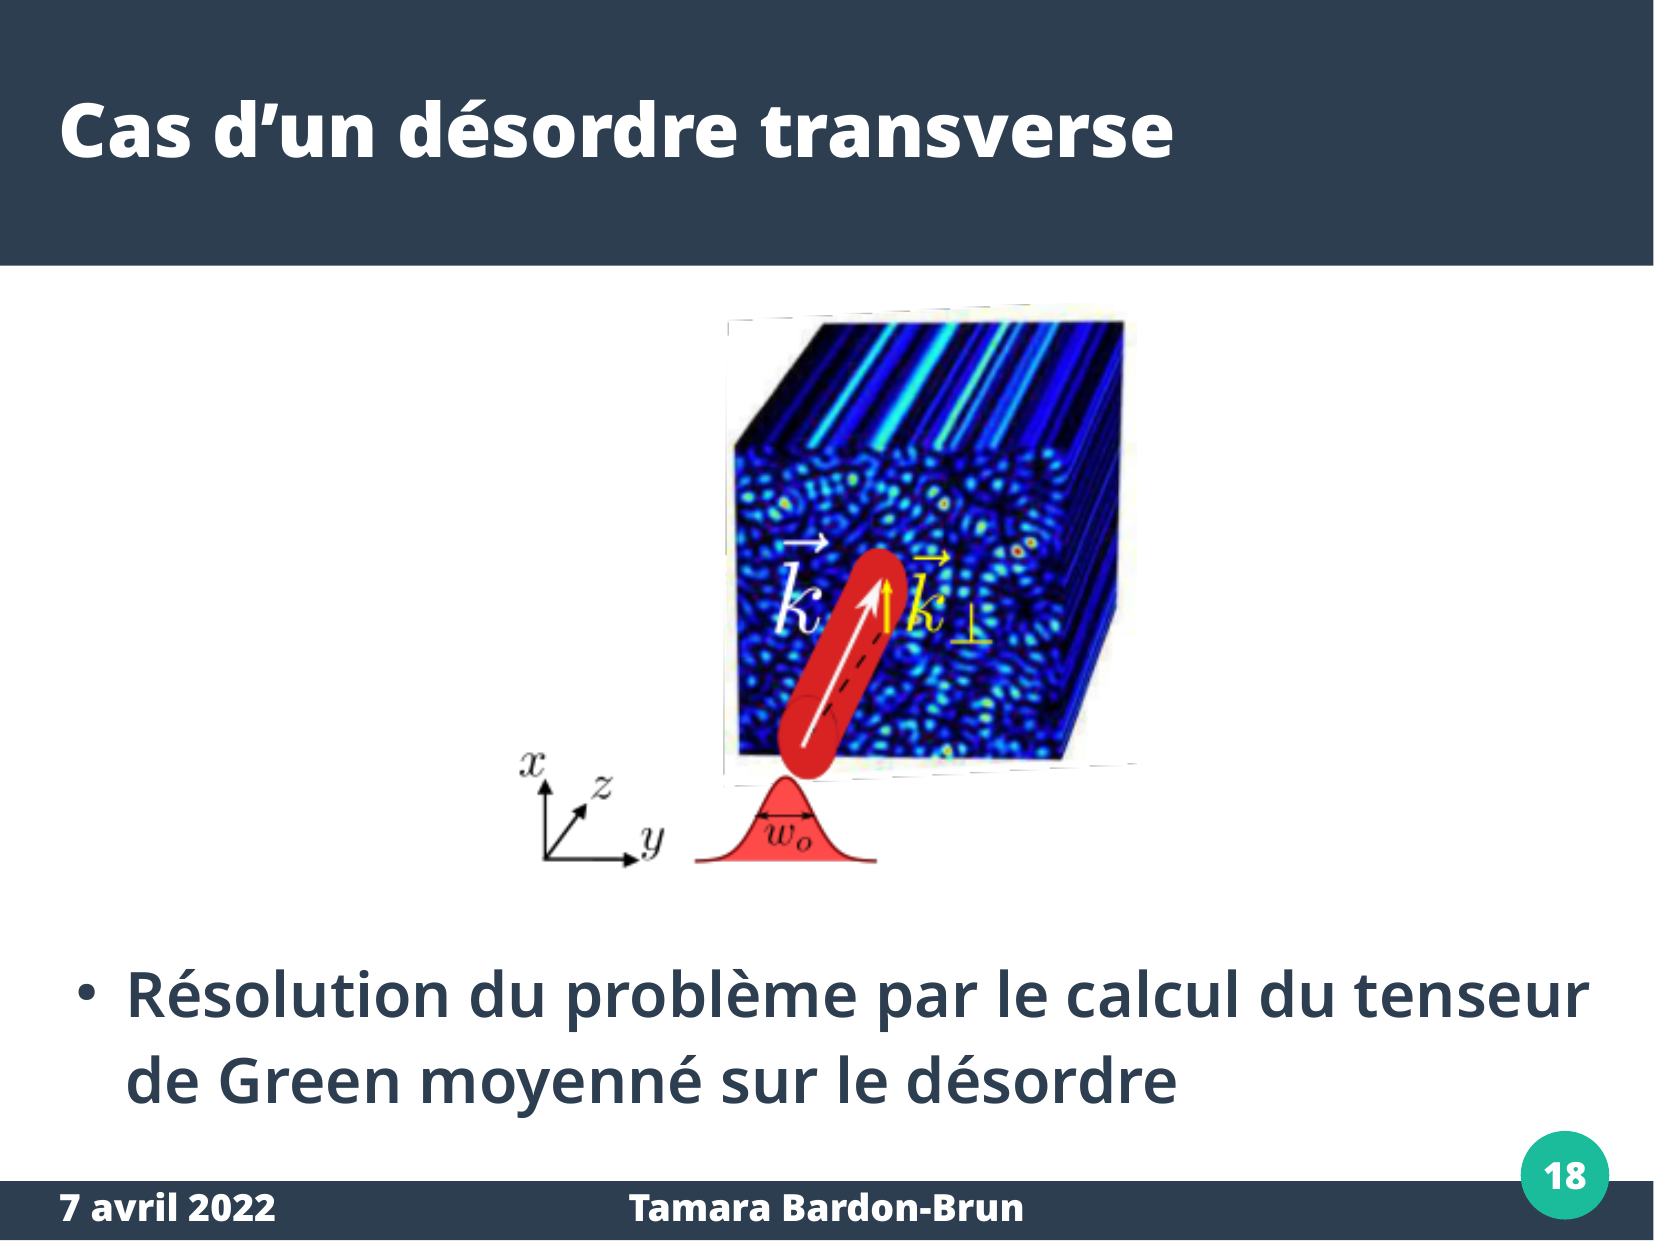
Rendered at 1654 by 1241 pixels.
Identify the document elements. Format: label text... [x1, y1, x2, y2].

title Cas d’un désordre transverse [59, 49, 1595, 207]
list Résolution du problème par le calcul du tenseur de Green moyenné sur le désordre [59, 950, 1595, 1123]
picture [516, 303, 1137, 873]
